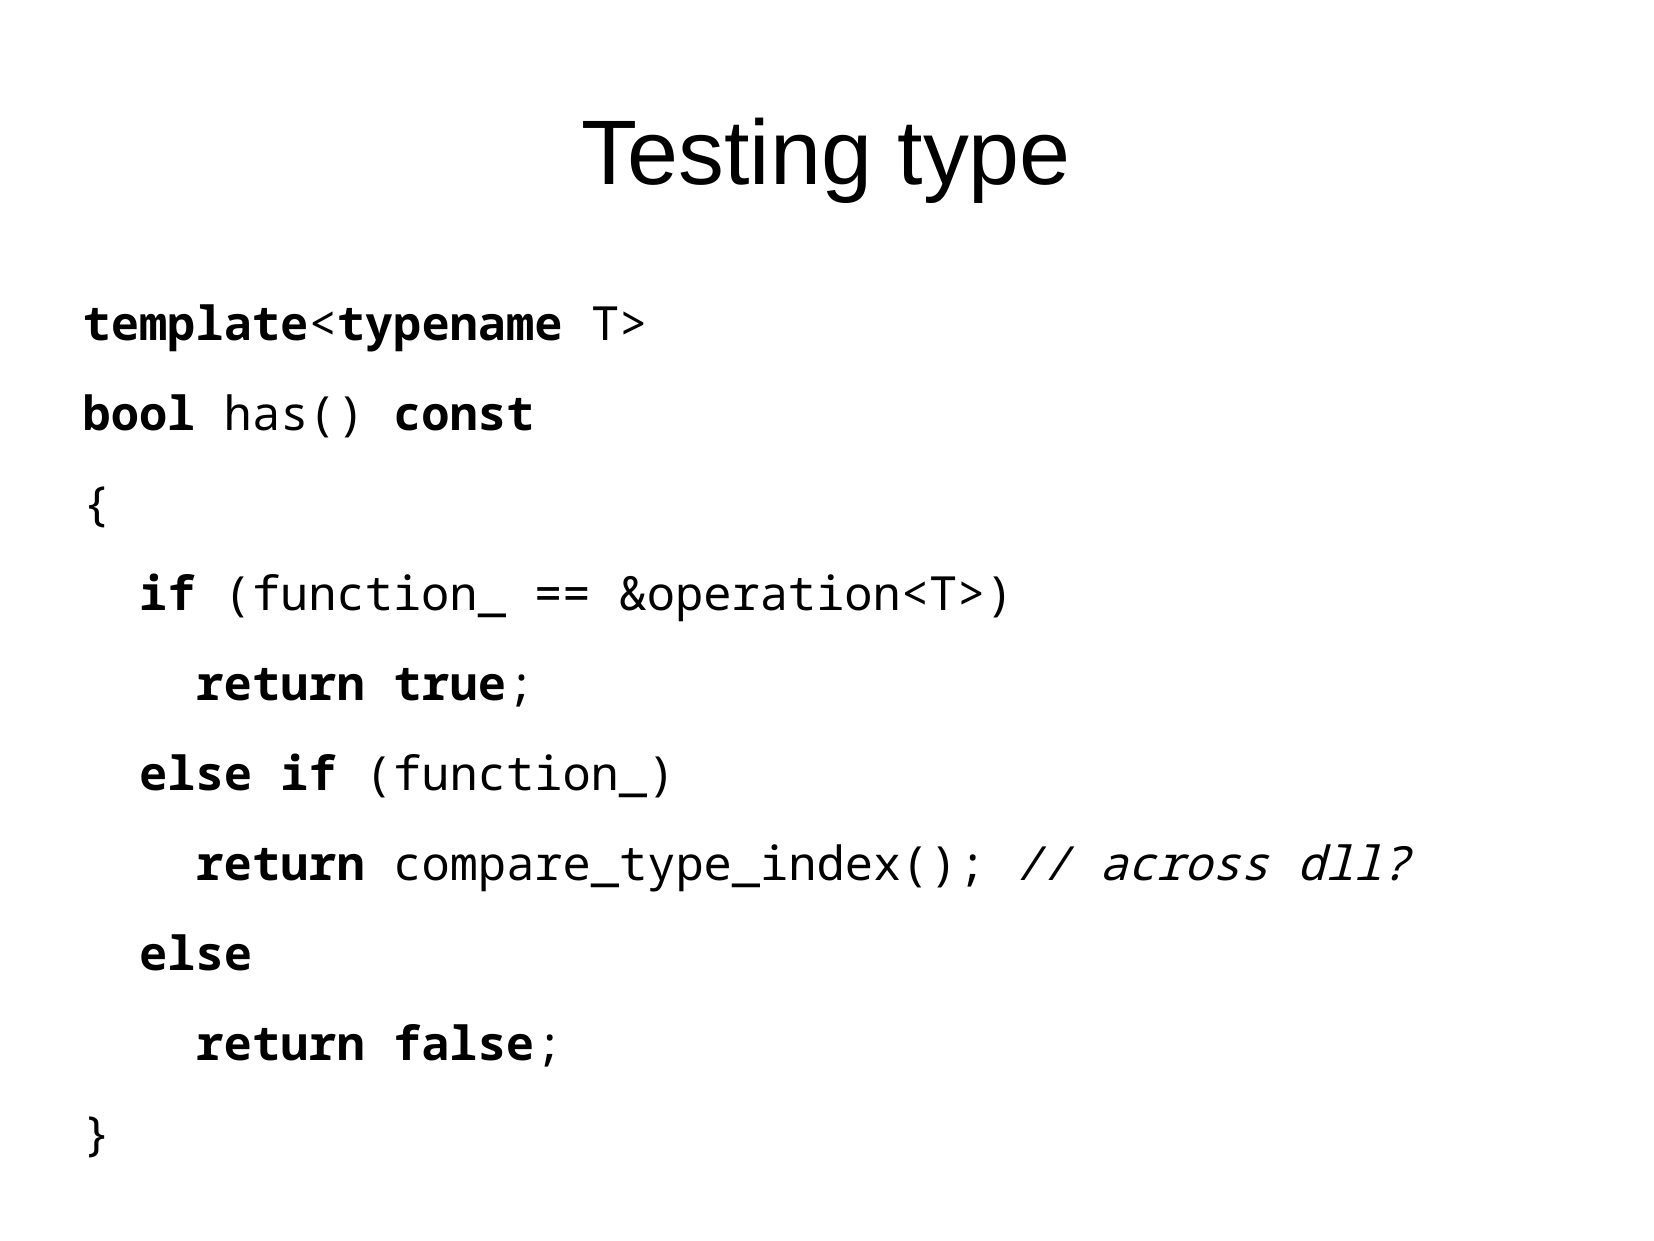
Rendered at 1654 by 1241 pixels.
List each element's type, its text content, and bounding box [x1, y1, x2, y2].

list template<typename T> bool has() const { if (function_ == &operation<T>) return true; else if (function_) return compare_type_index(); // across dll? else return false; } [82, 290, 1571, 1171]
title Testing type [82, 49, 1571, 257]
